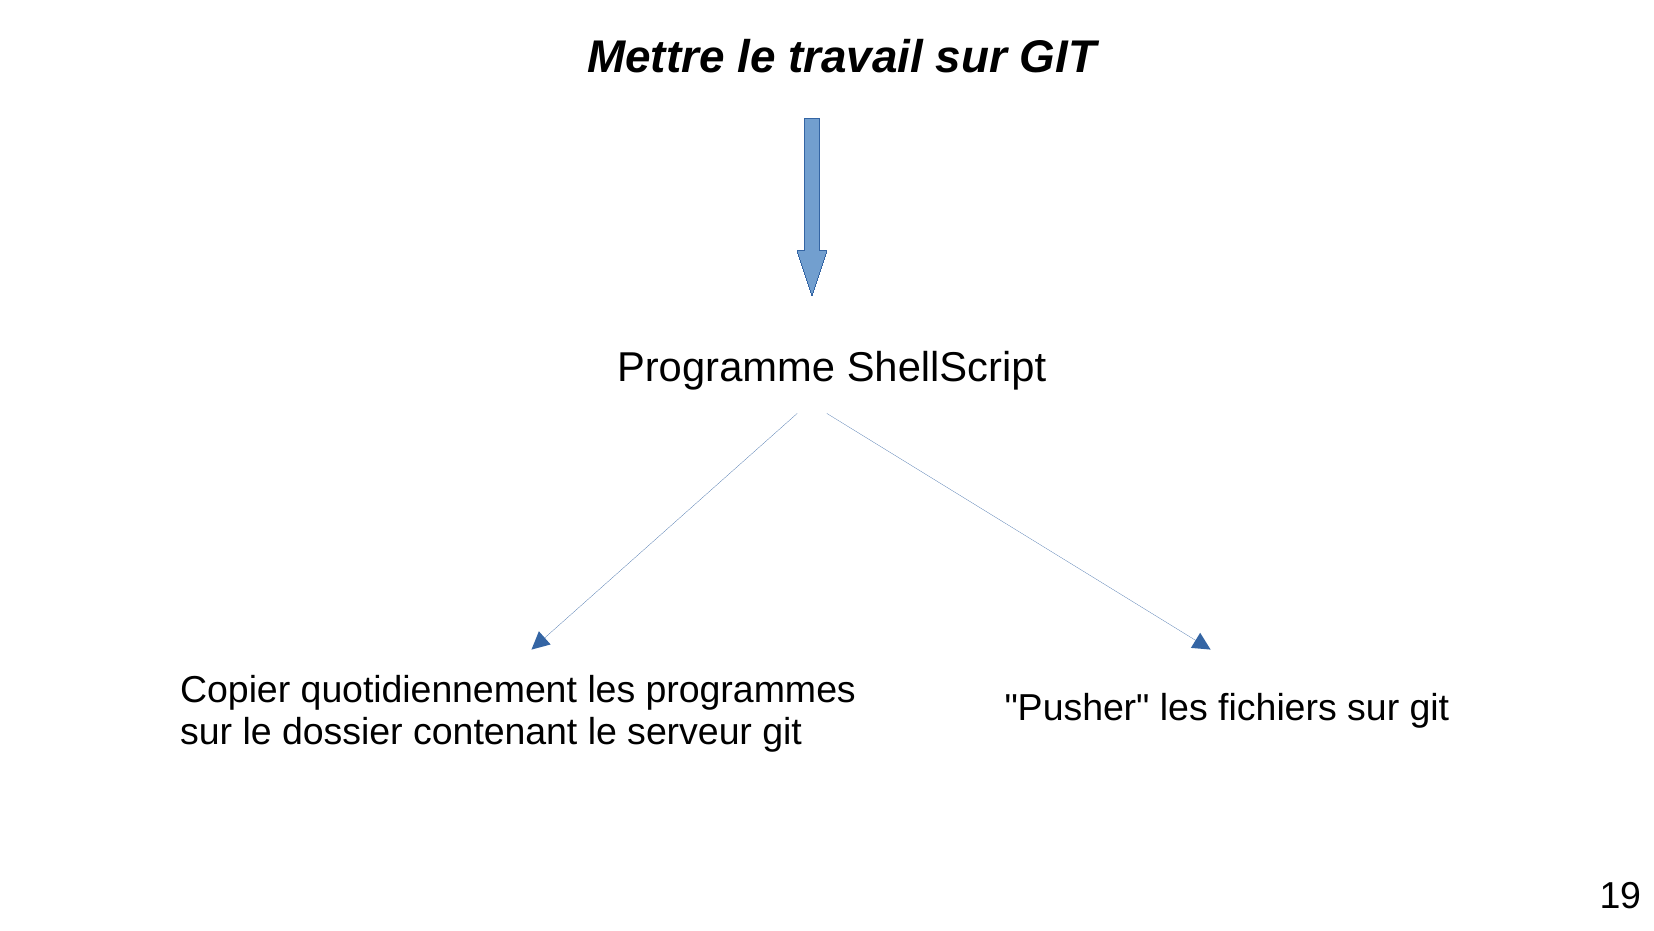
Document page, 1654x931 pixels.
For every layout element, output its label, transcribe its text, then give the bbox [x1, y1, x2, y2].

text_box <numéro> [1584, 867, 1654, 931]
text_box "Pusher" les fichiers sur git [954, 679, 1465, 736]
text_box Programme ShellScript [566, 336, 1062, 398]
text_box Mettre le travail sur GIT [537, 23, 1112, 90]
text_box [797, 118, 827, 296]
text_box Copier quotidiennement les programmes sur le dossier contenant le serveur git [129, 661, 871, 761]
